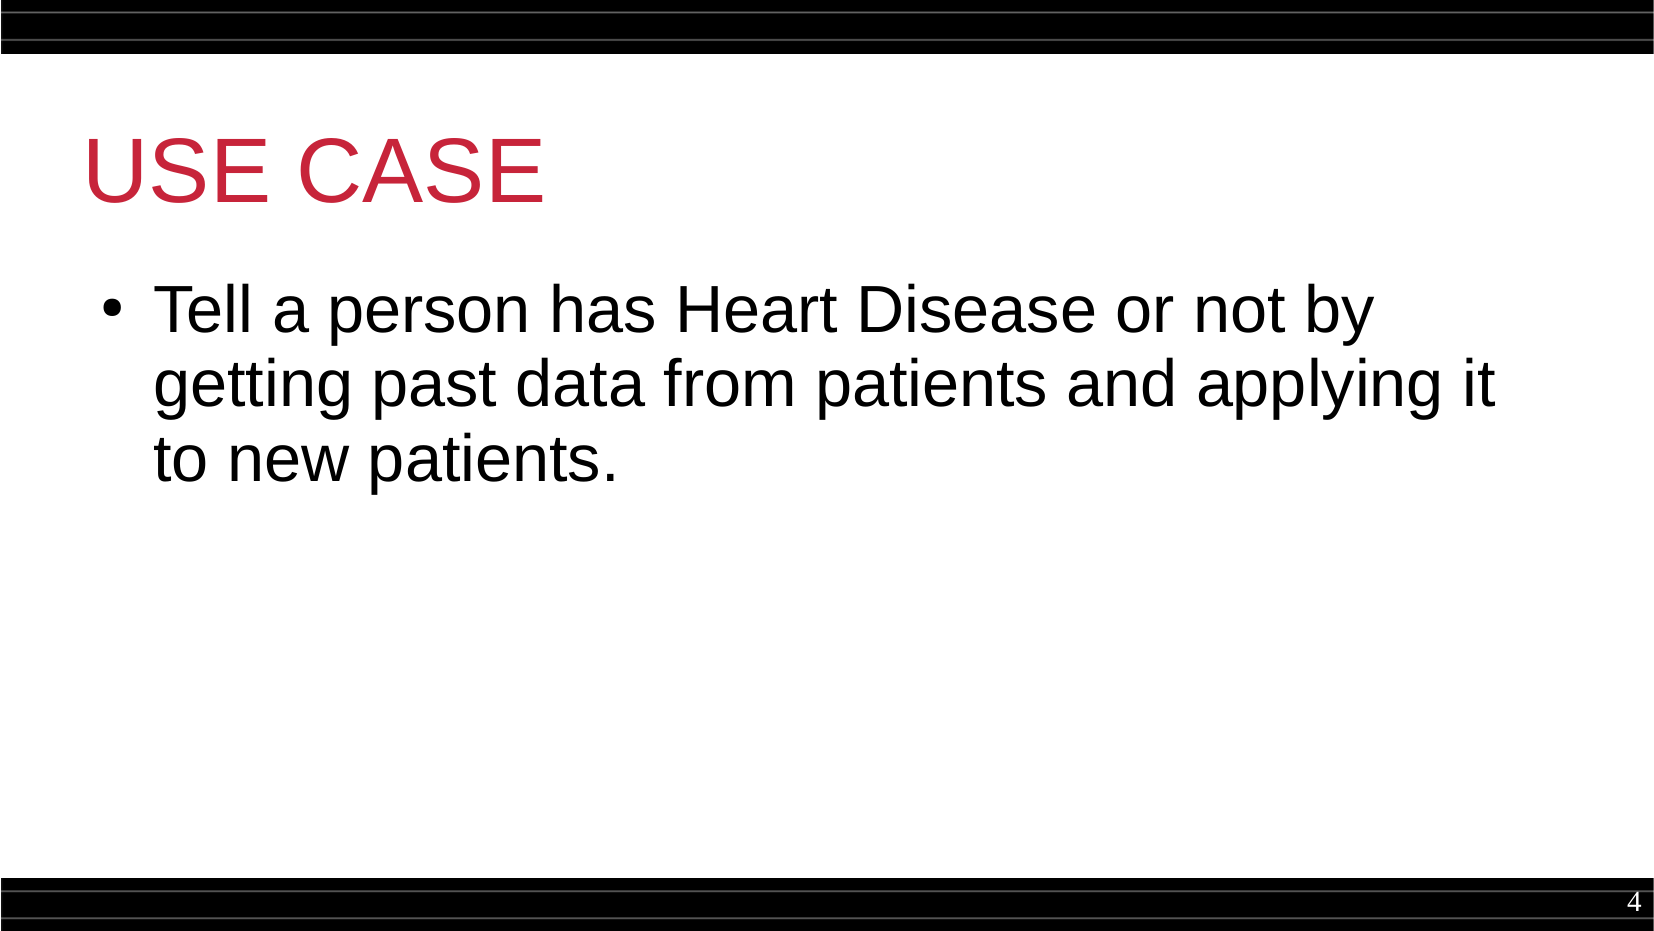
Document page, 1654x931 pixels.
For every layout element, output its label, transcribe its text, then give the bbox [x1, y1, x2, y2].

picture [1, 0, 1654, 54]
title USE CASE [82, 92, 1571, 249]
picture [1, 878, 1654, 931]
list Tell a person has Heart Disease or not by getting past data from patients and applying it to new patients. [82, 271, 1571, 758]
